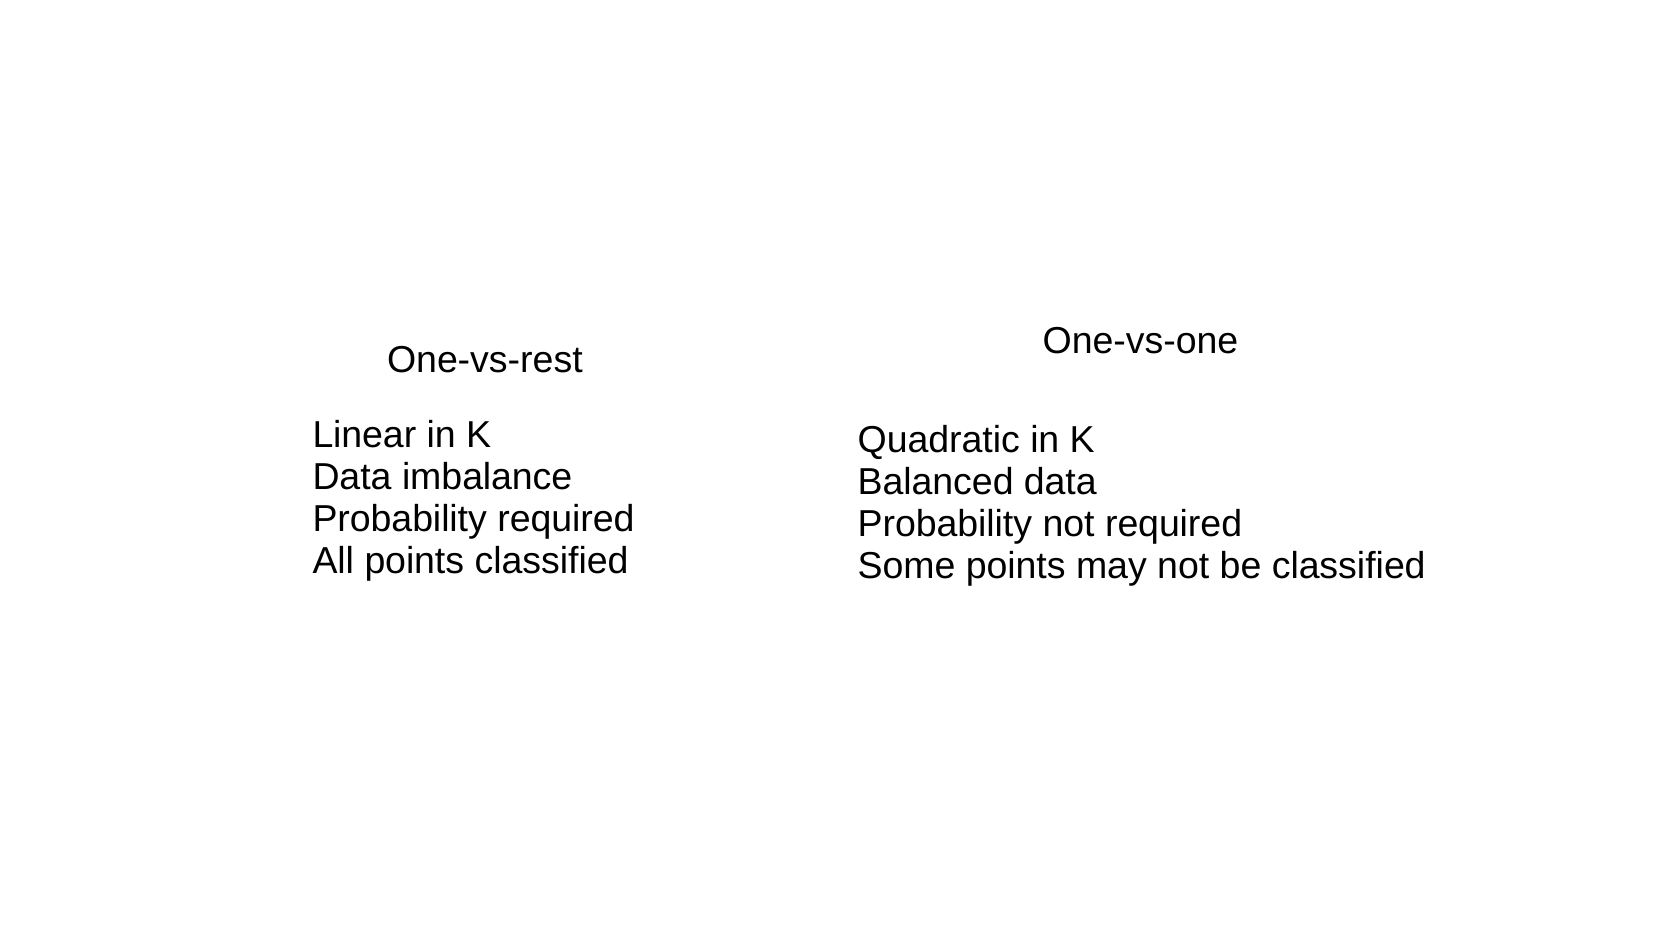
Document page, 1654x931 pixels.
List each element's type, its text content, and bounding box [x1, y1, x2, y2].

text_box Linear in K Data imbalance Probability required All points classified [297, 406, 650, 590]
text_box One-vs-rest [372, 331, 598, 389]
text_box Quadratic in K Balanced data Probability not required Some points may not be classified [843, 411, 1441, 595]
text_box One-vs-one [1028, 312, 1254, 370]
